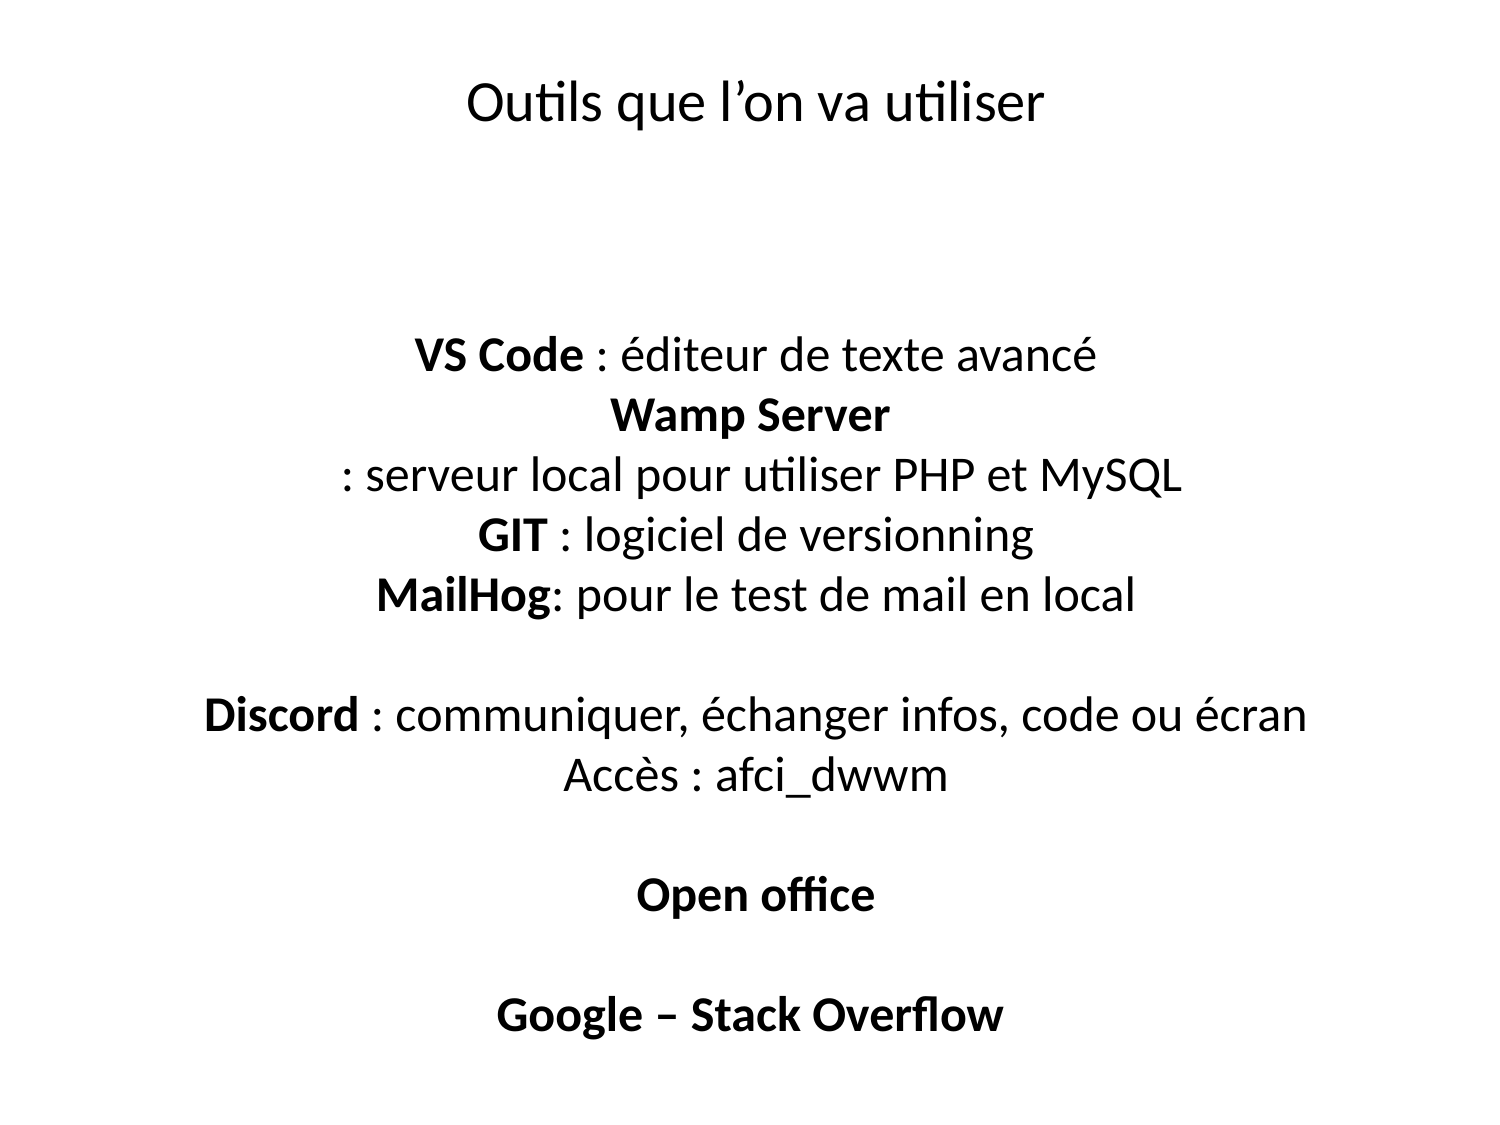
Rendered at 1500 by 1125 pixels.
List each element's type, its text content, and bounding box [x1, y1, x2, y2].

text_box VS Code : éditeur de texte avancé Wamp Server : serveur local pour utiliser PHP et MySQL GIT : logiciel de versionning MailHog: pour le test de mail en local Discord : communiquer, échanger infos, code ou écran Accès : afci_dwwm Open office Google – Stack Overflow [189, 314, 1323, 1050]
text_box Outils que l’on va utiliser [29, 55, 1483, 141]
